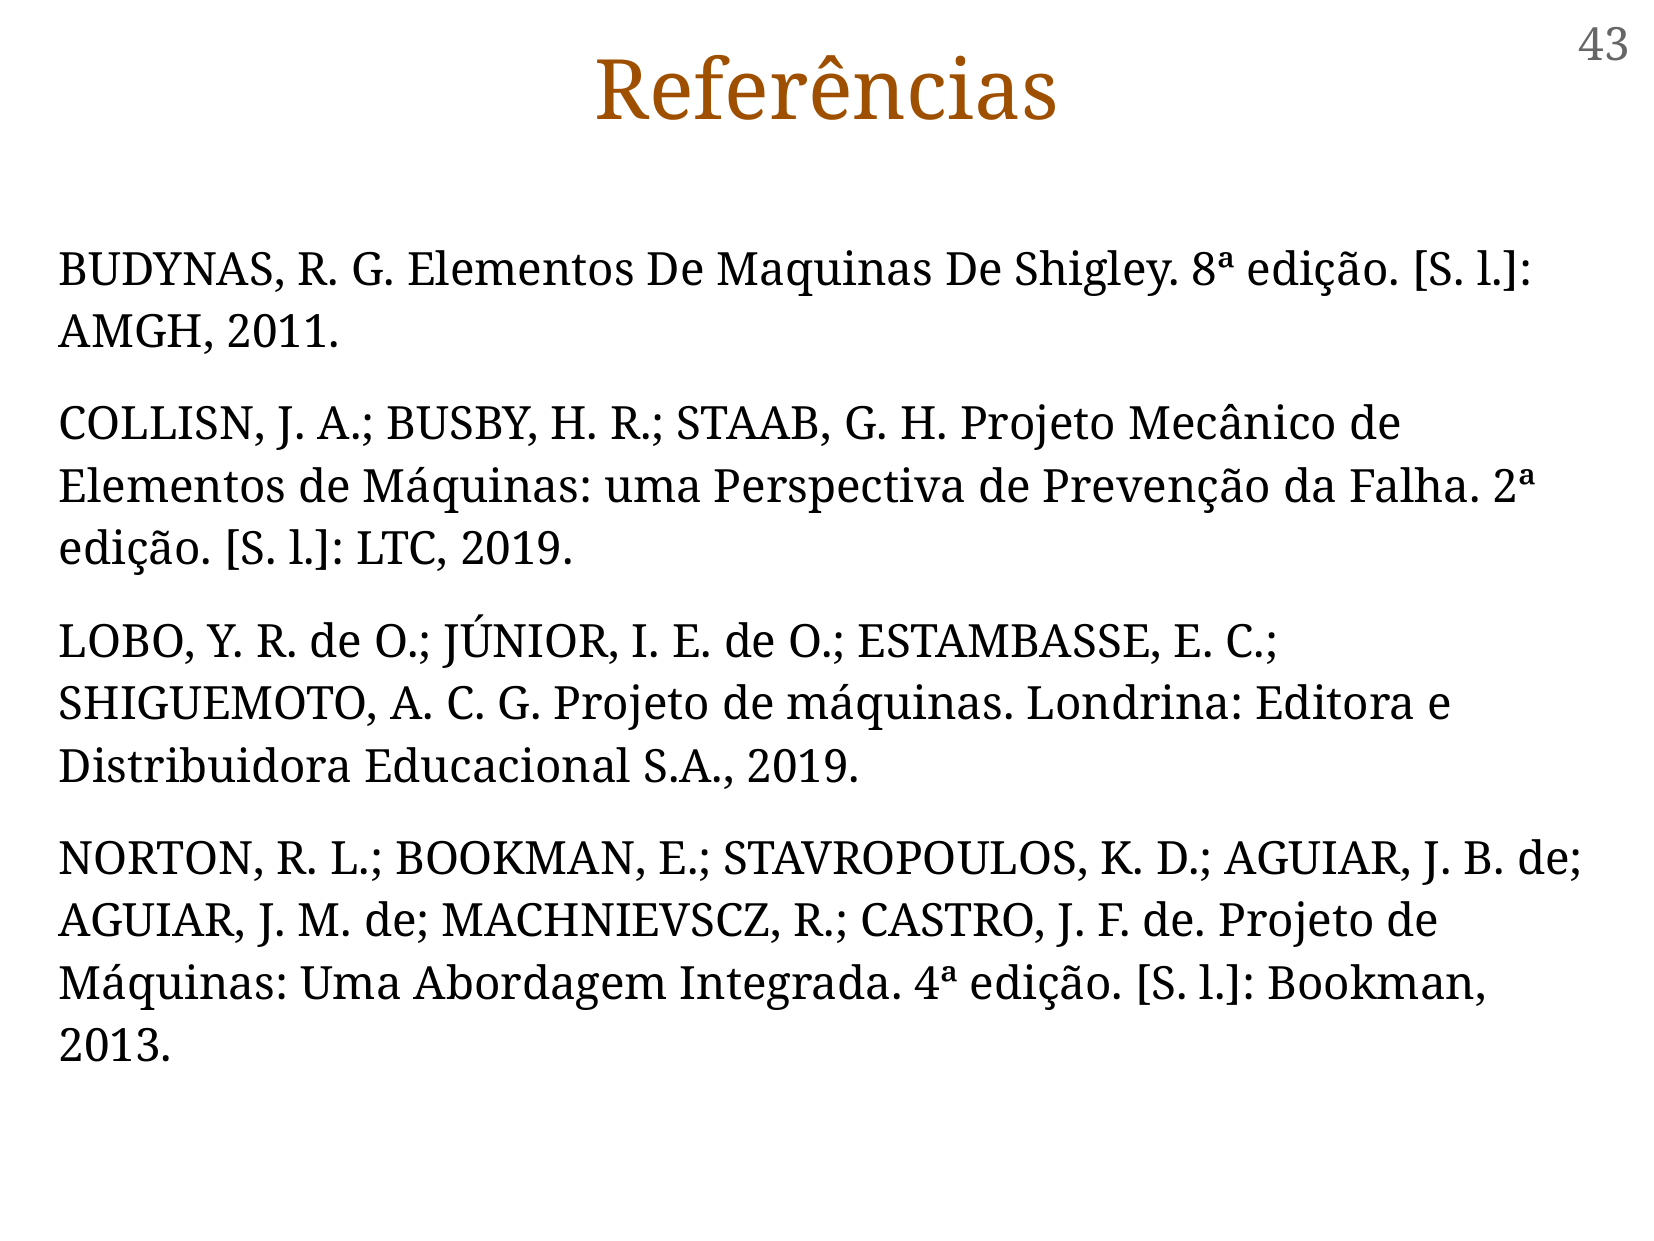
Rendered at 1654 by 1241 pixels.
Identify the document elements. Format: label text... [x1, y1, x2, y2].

list BUDYNAS, R. G. Elementos De Maquinas De Shigley. 8ª edição. [S. l.]: AMGH, 2011. COLLISN, J. A.; BUSBY, H. R.; STAAB, G. H. Projeto Mecânico de Elementos de Máquinas: uma Perspectiva de Prevenção da Falha. 2ª edição. [S. l.]: LTC, 2019. LOBO, Y. R. de O.; JÚNIOR, I. E. de O.; ESTAMBASSE, E. C.; SHIGUEMOTO, A. C. G. Projeto de máquinas. Londrina: Editora e Distribuidora Educacional S.A., 2019. NORTON, R. L.; BOOKMAN, E.; STAVROPOULOS, K. D.; AGUIAR, J. B. de; AGUIAR, J. M. de; MACHNIEVSCZ, R.; CASTRO, J. F. de. Projeto de Máquinas: Uma Abordagem Integrada. 4ª edição. [S. l.]: Bookman, 2013. [59, 236, 1595, 1211]
title Referências [59, 29, 1595, 148]
